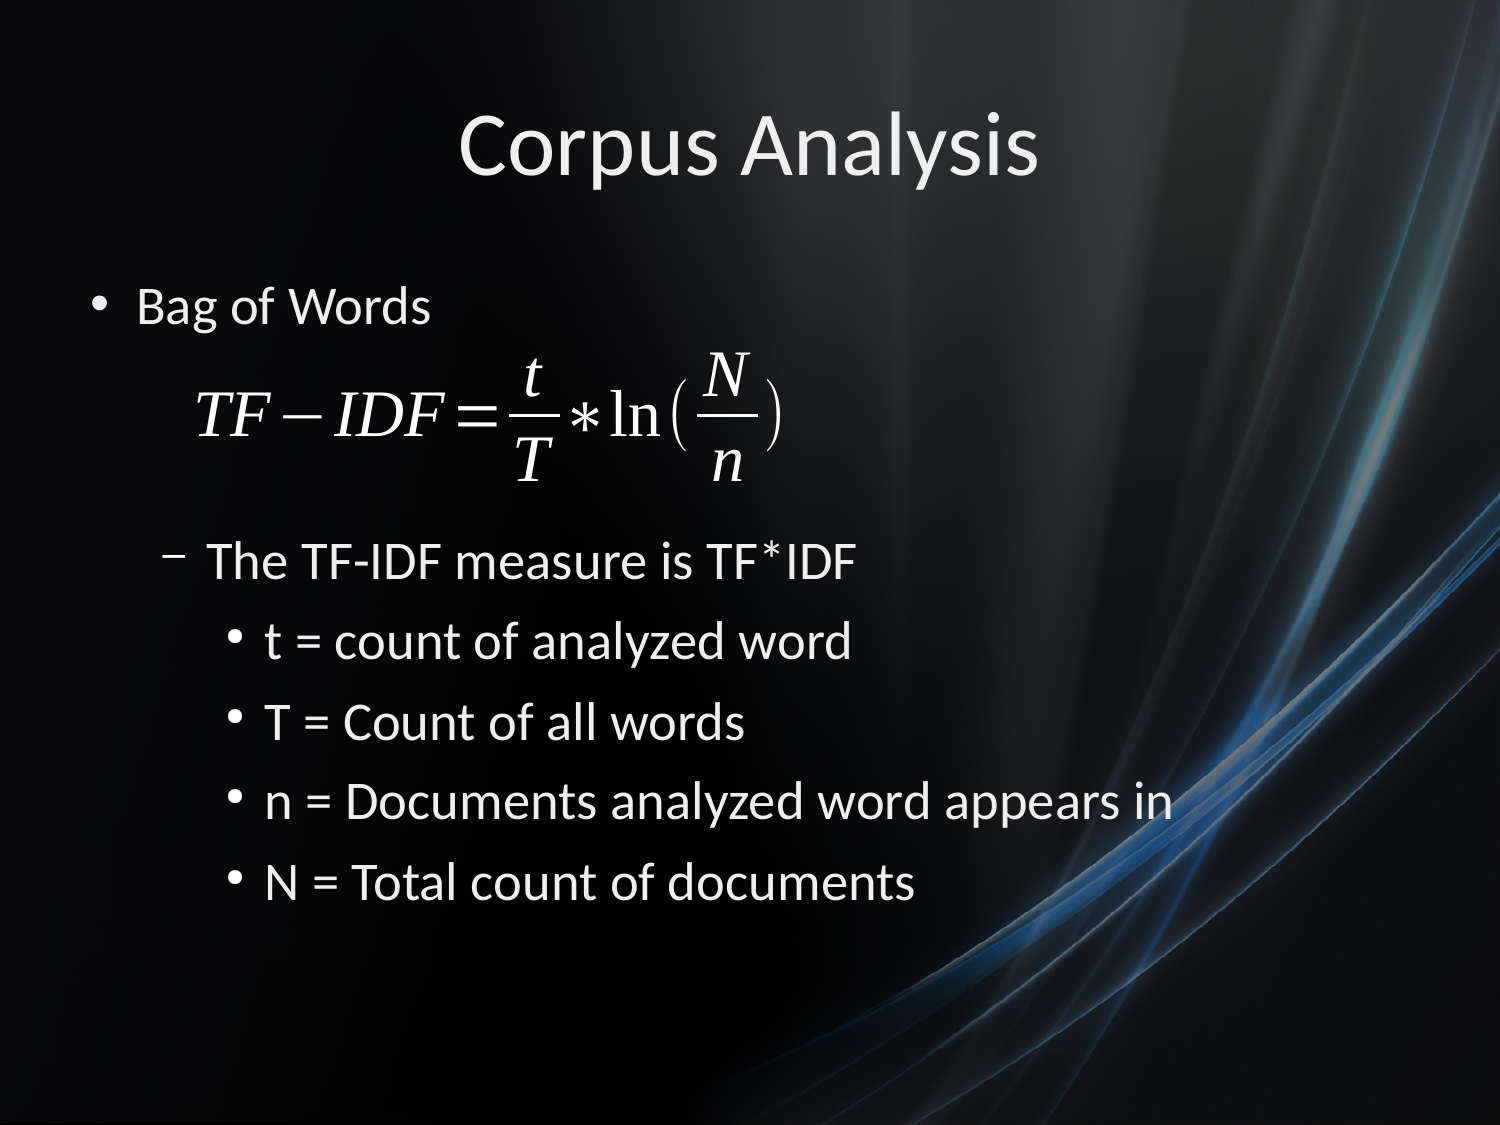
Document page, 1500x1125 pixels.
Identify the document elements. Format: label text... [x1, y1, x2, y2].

list Bag of Words The TF-IDF measure is TF*IDF t = count of analyzed word T = Count of all words n = Documents analyzed word appears in N = Total count of documents [75, 262, 1426, 1005]
text_box [0, 0, 1500, 1125]
chart [187, 337, 793, 495]
title Corpus Analysis [75, 45, 1425, 233]
